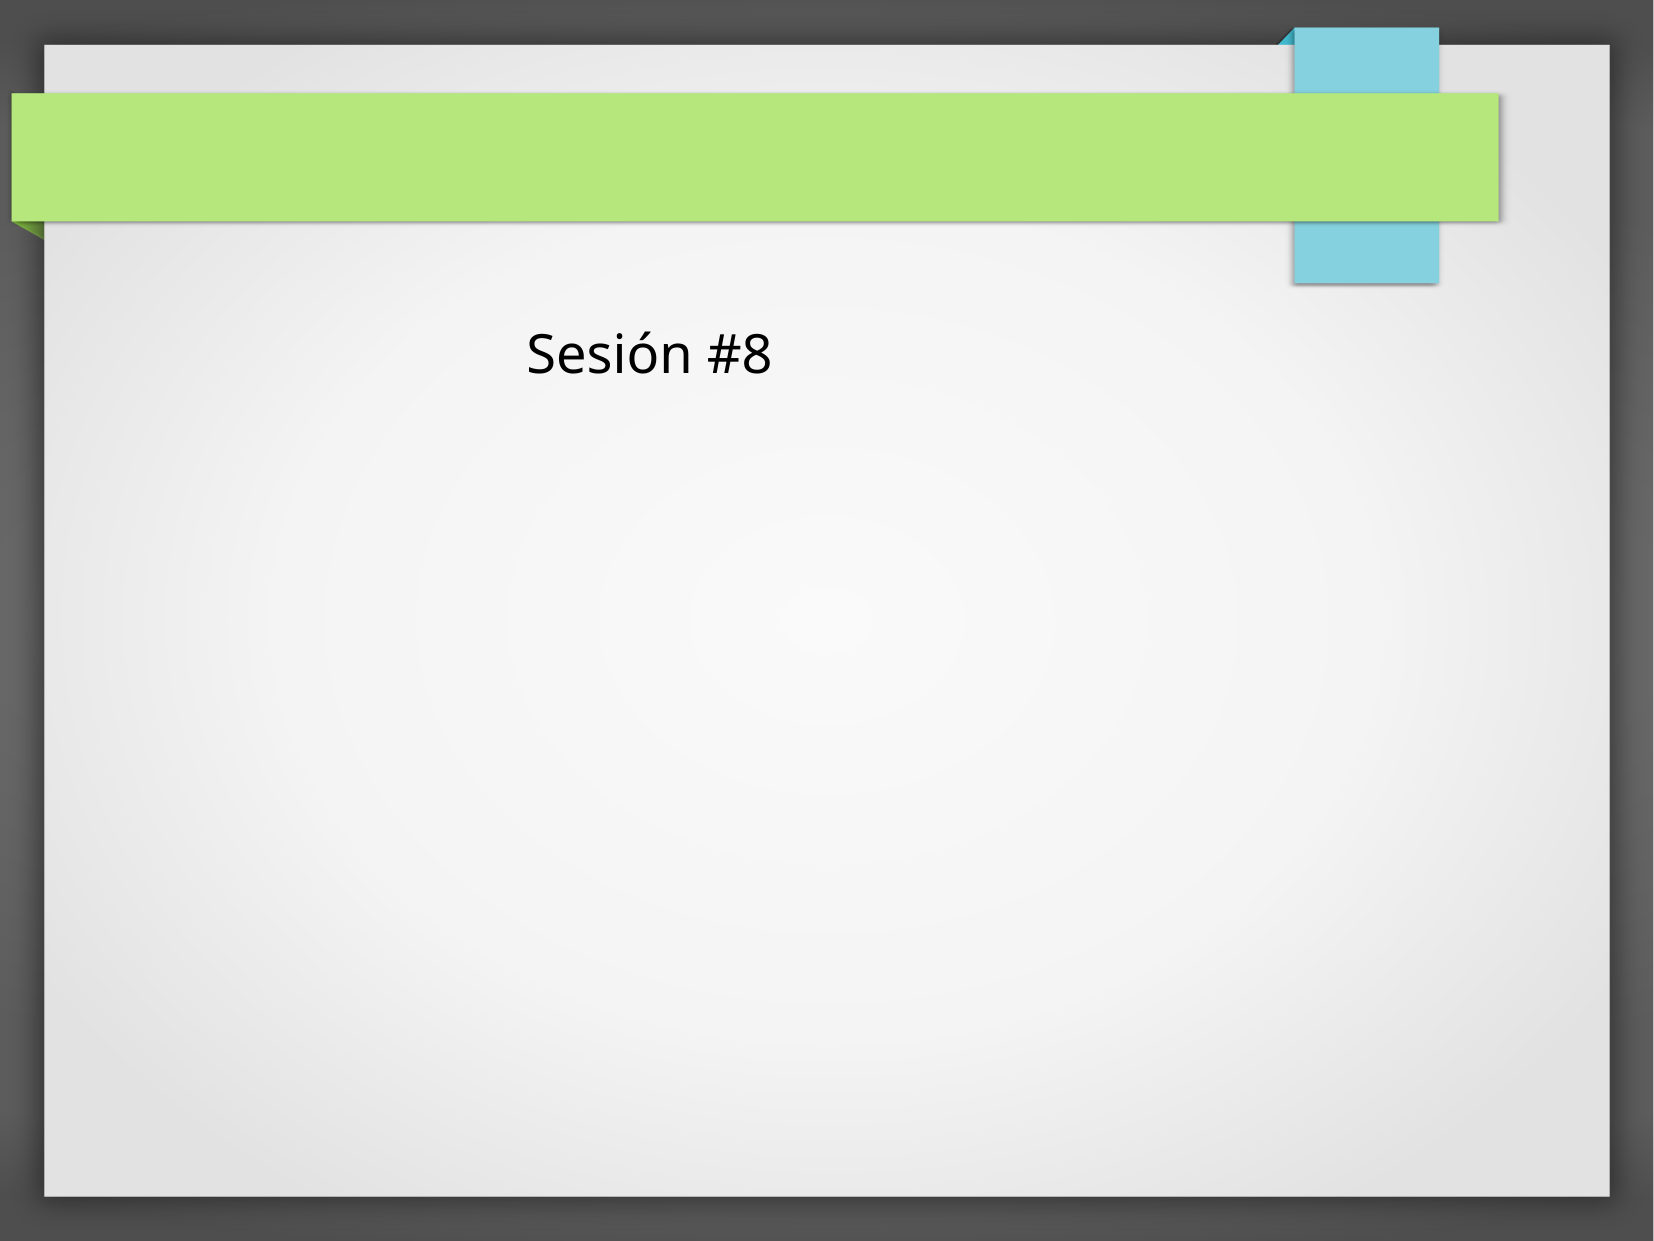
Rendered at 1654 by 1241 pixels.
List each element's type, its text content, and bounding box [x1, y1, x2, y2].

picture [0, 0, 1654, 1241]
subtitle Sesión #8 [70, 106, 1229, 1063]
